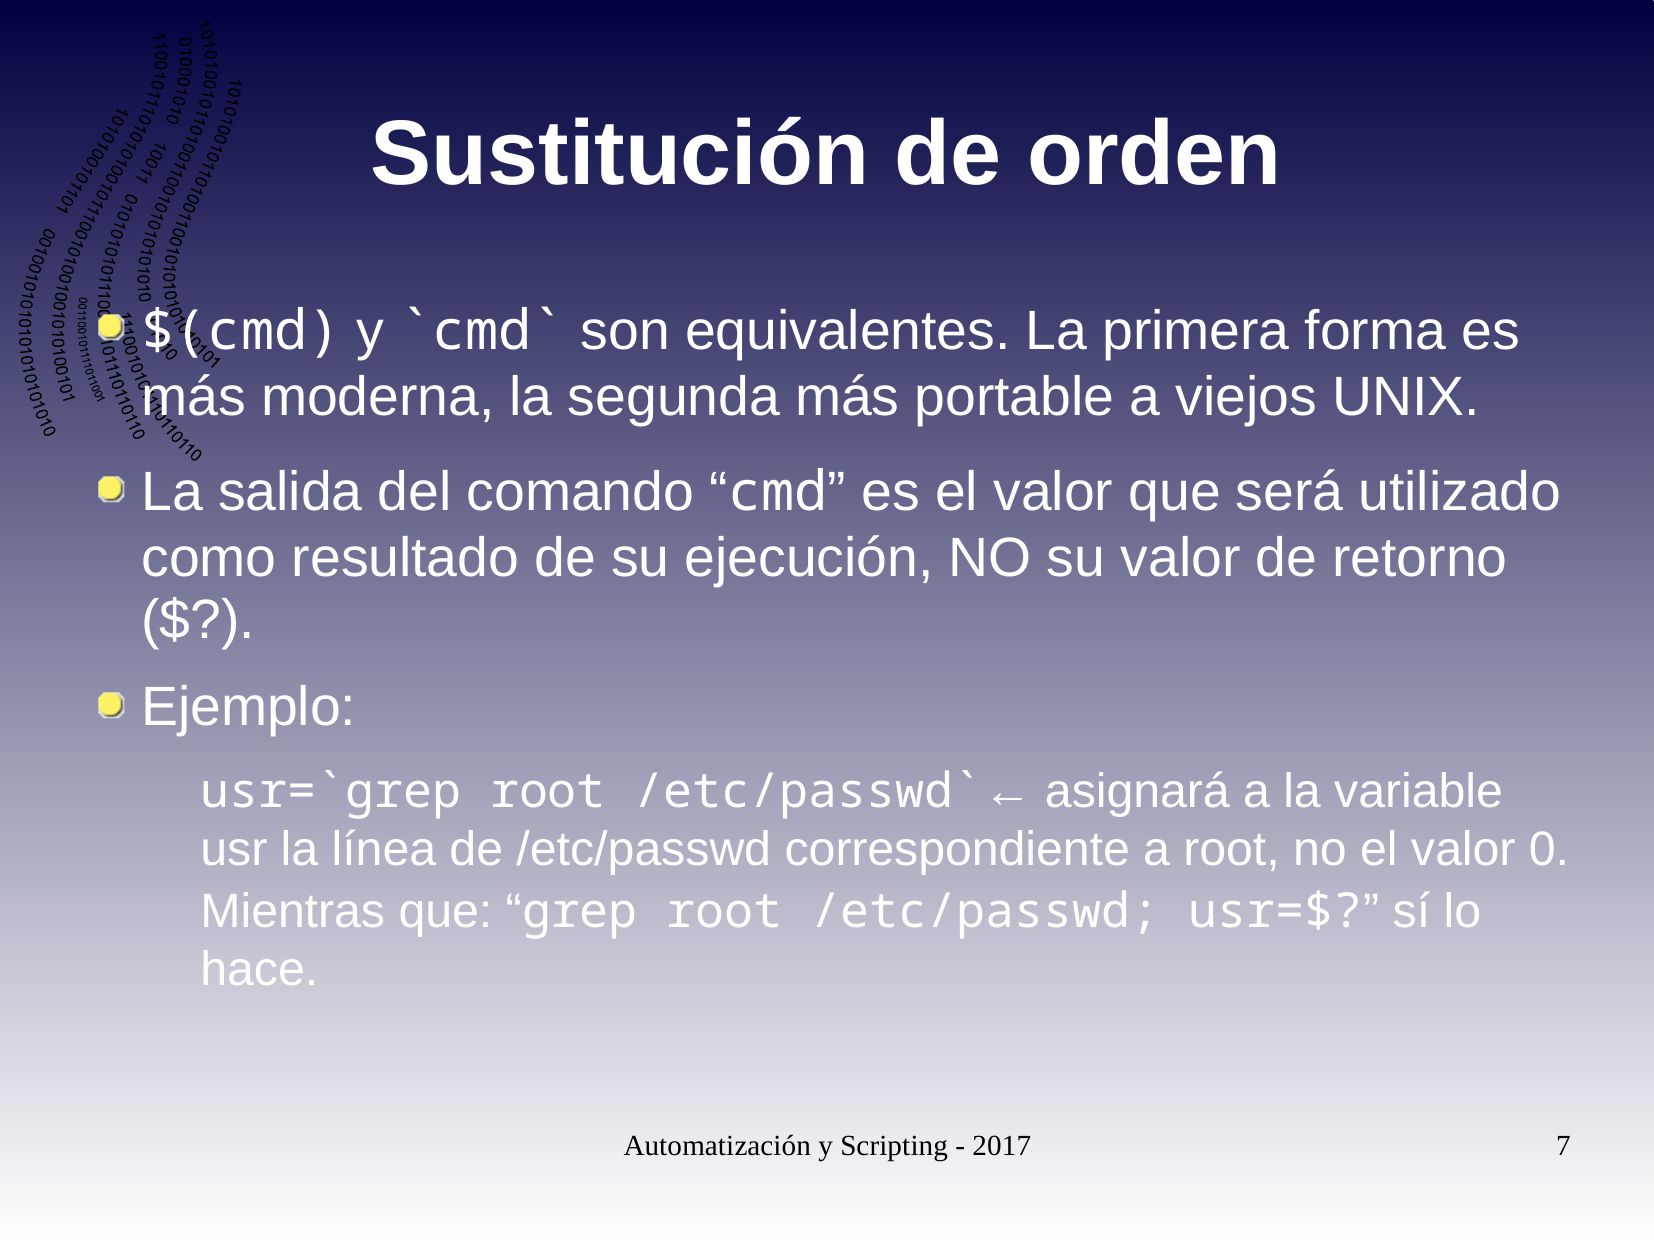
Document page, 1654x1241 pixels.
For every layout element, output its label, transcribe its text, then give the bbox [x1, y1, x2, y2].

picture [18, 20, 243, 461]
list $(cmd) y `cmd` son equivalentes. La primera forma es más moderna, la segunda más portable a viejos UNIX. La salida del comando “cmd” es el valor que será utilizado como resultado de su ejecución, NO su valor de retorno ($?). Ejemplo: usr=`grep root /etc/passwd`← asignará a la variable usr la línea de /etc/passwd correspondiente a root, no el valor 0. Mientras que: “grep root /etc/passwd; usr=$?” sí lo hace. [82, 290, 1571, 1010]
title Sustitución de orden [82, 49, 1571, 257]
